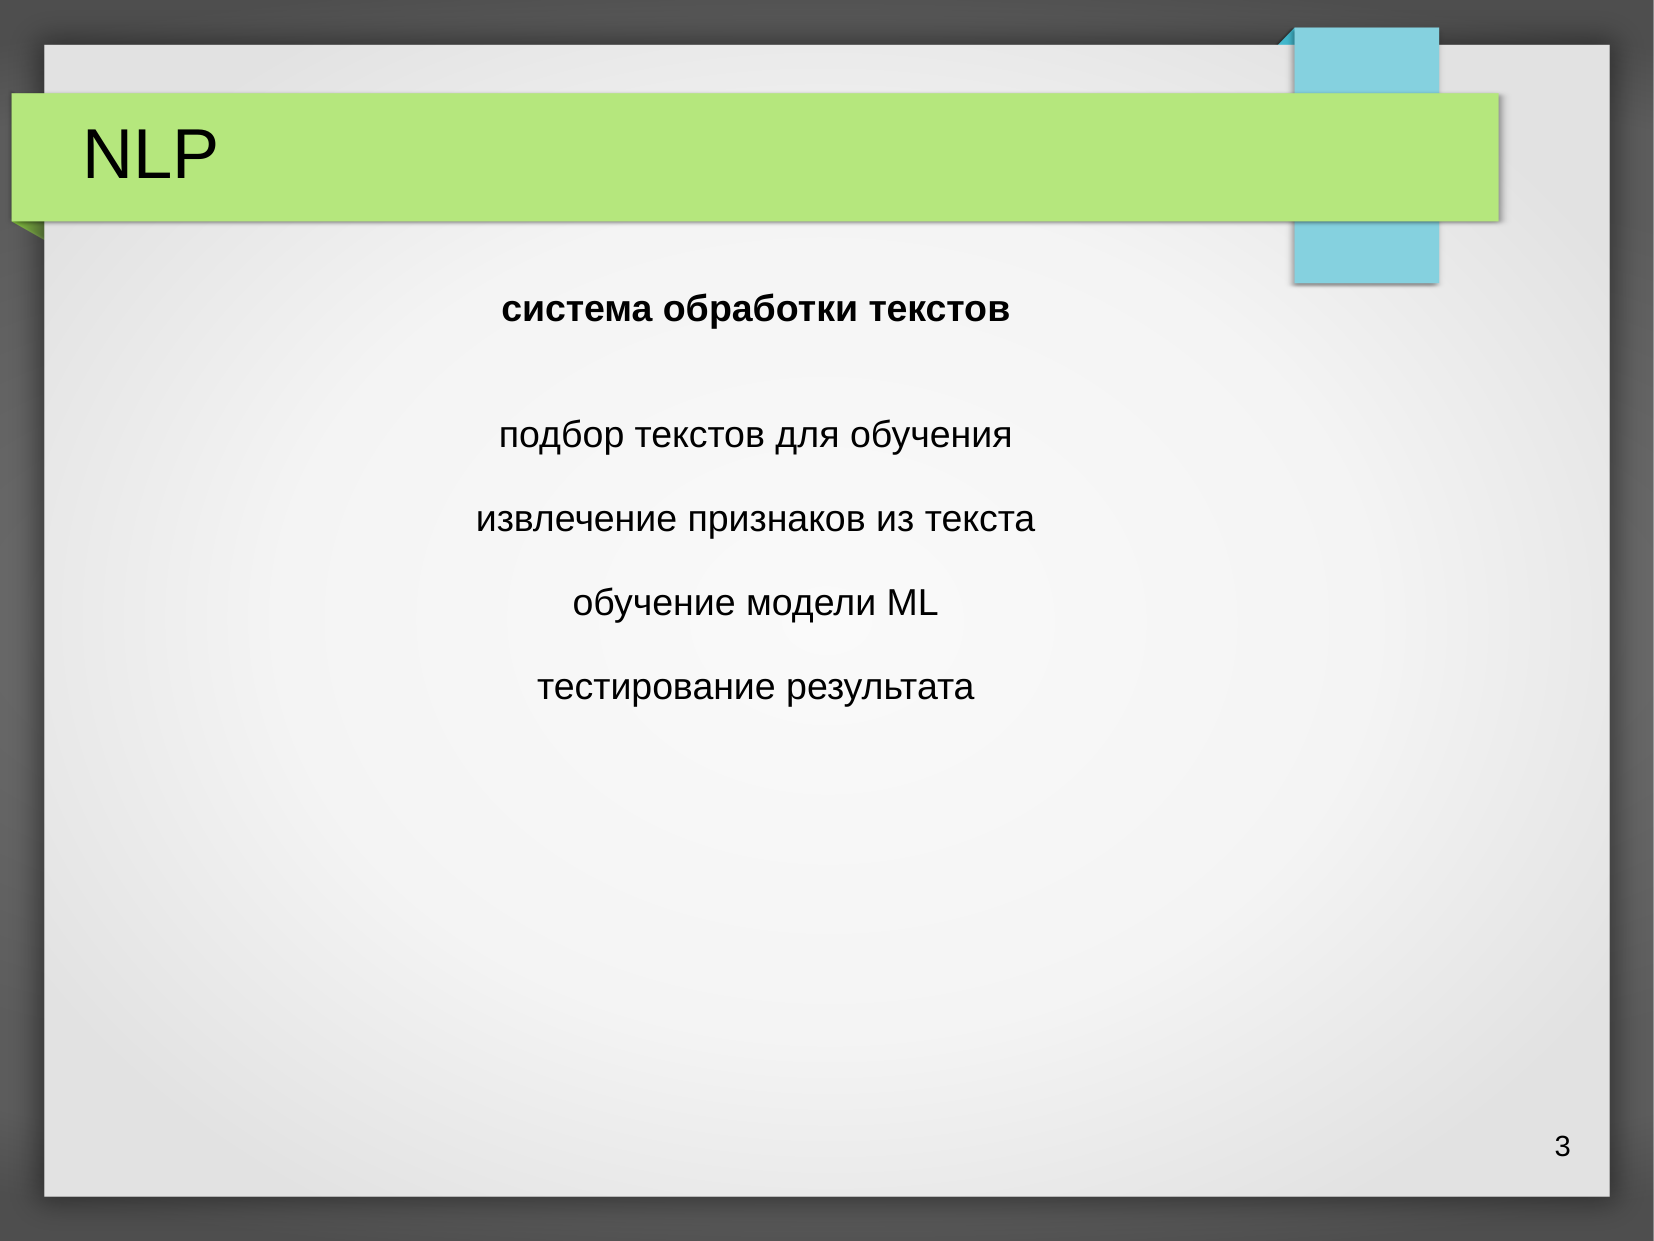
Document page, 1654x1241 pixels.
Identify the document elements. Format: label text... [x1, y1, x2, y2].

picture [0, 0, 1654, 1241]
title NLP [82, 118, 1406, 189]
text_box система обработки текстов подбор текстов для обучения извлечение признаков из текста обучение модели ML тестирование результата [188, 245, 1323, 771]
